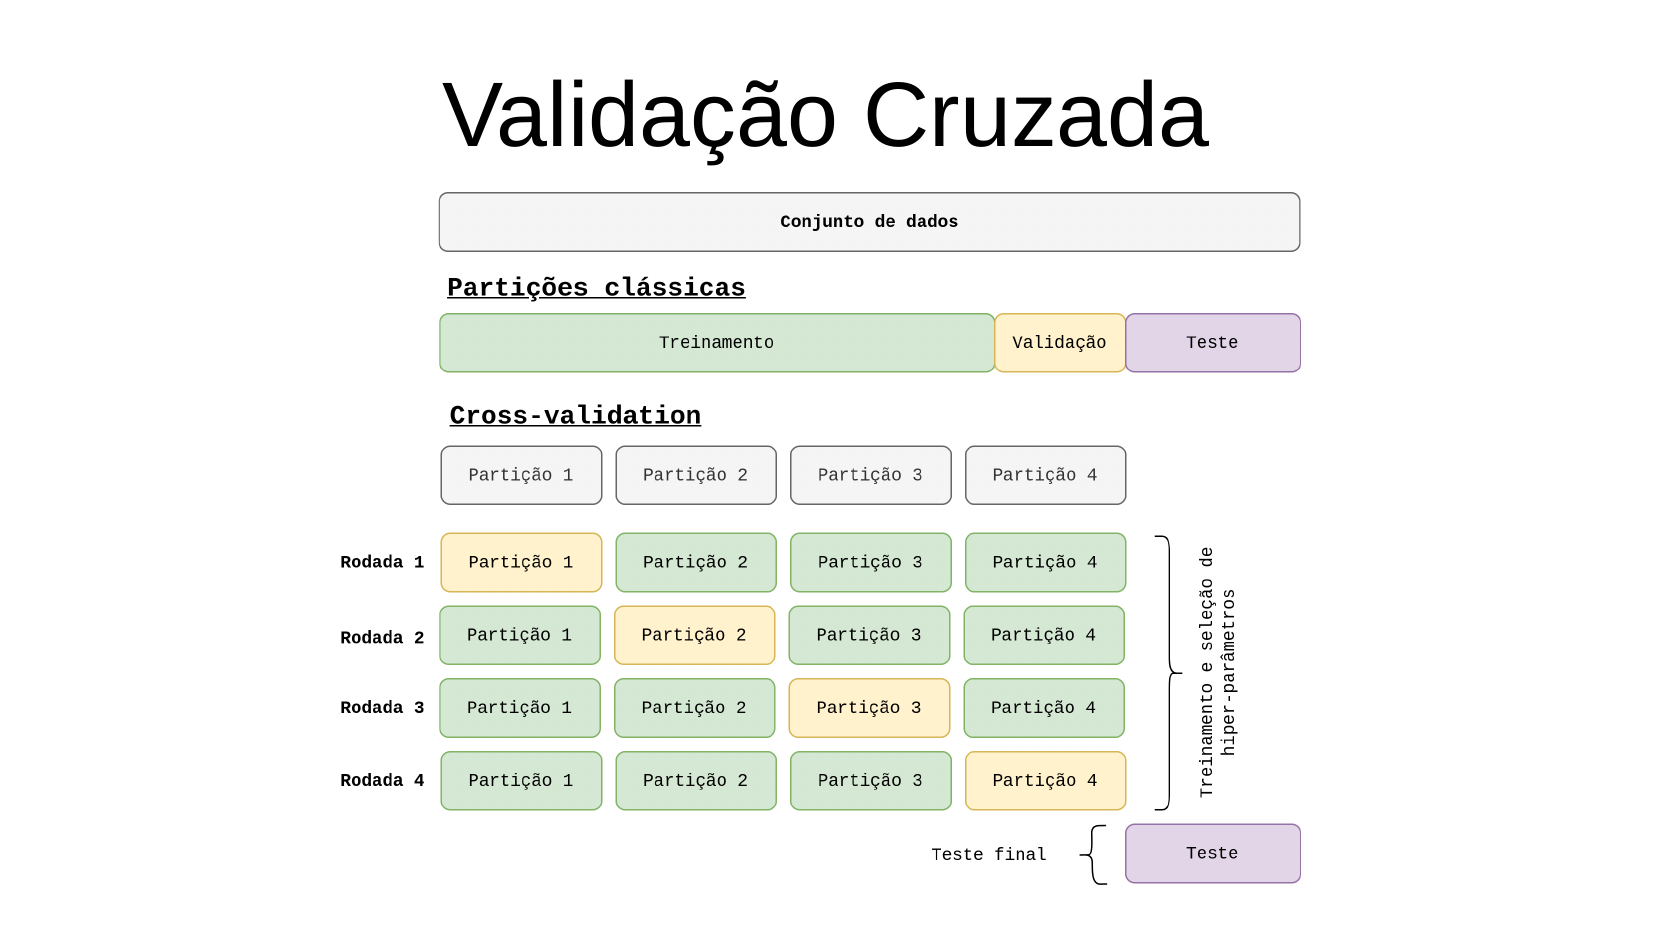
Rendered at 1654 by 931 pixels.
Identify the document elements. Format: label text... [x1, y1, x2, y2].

picture [324, 192, 1301, 886]
title Validação Cruzada [82, 37, 1571, 193]
